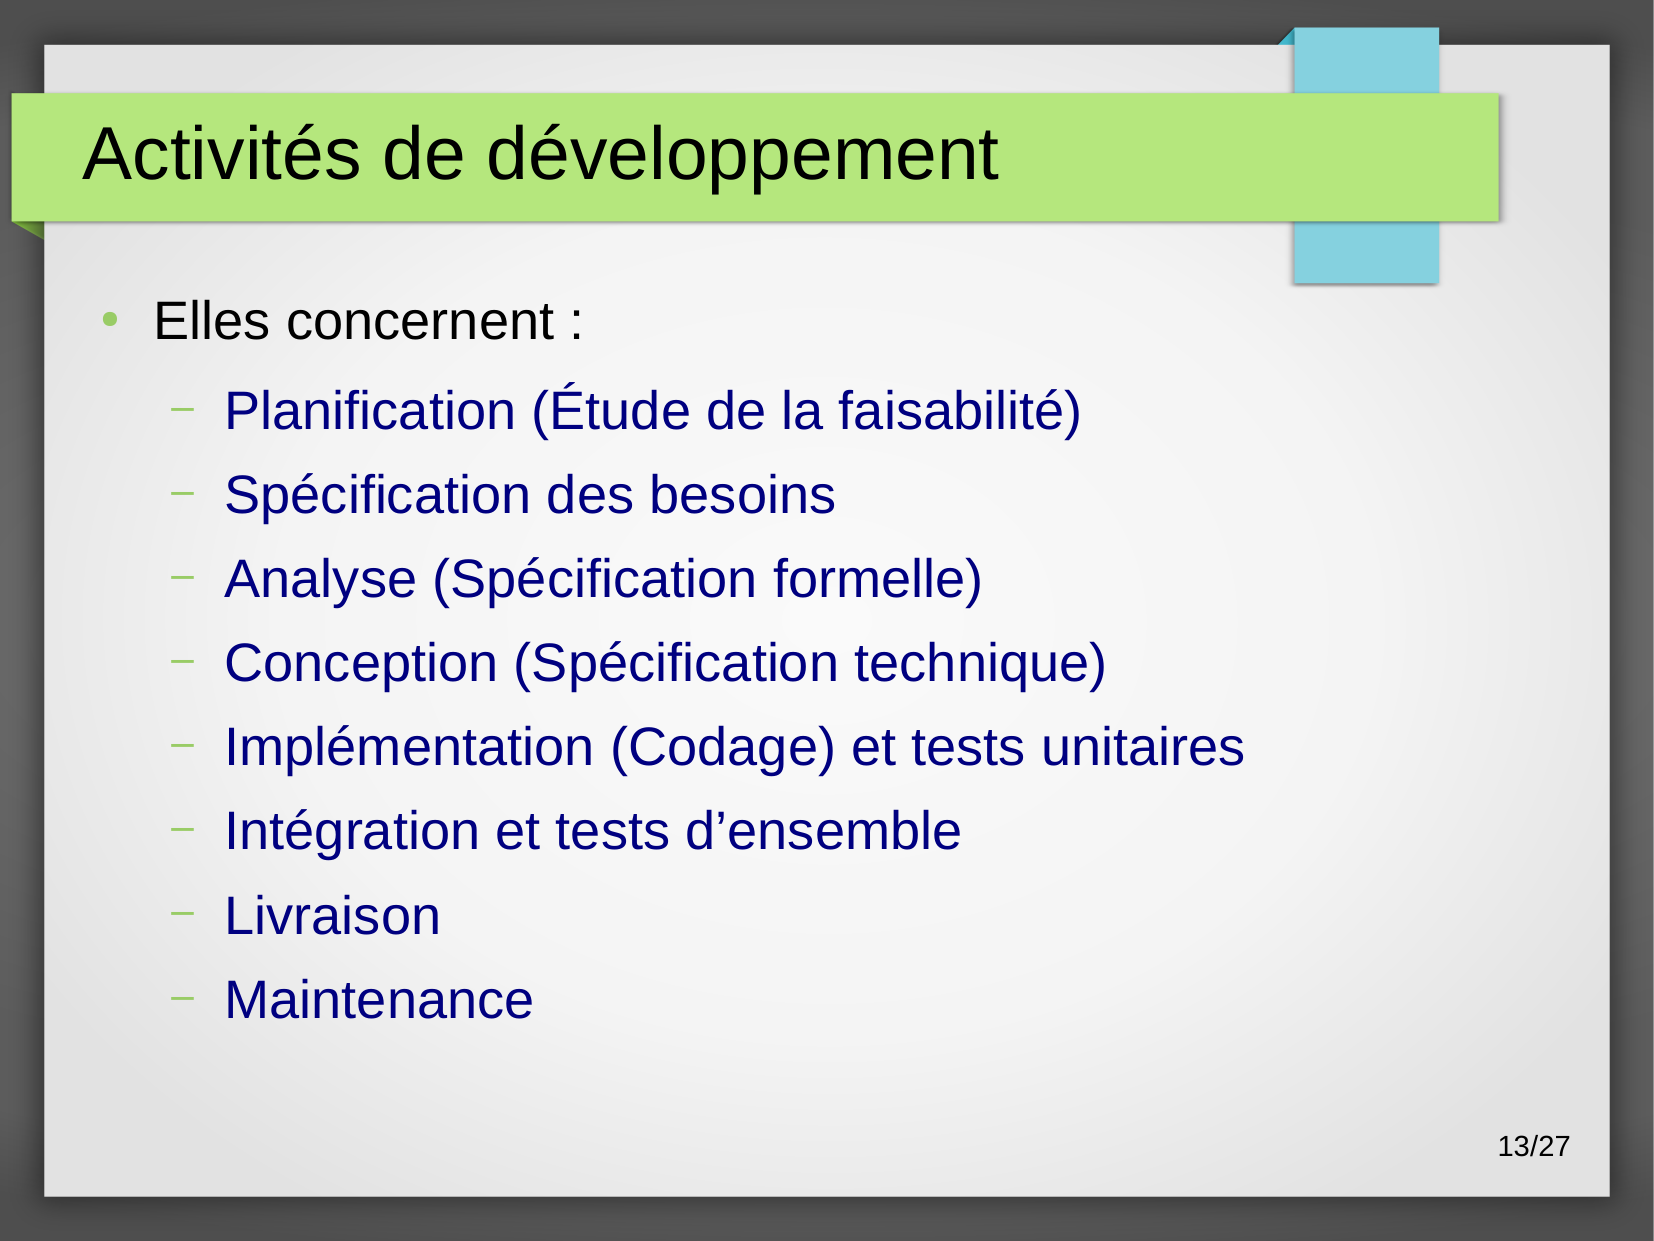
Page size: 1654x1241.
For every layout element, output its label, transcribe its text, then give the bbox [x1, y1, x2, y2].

title Activités de développement [82, 94, 1264, 213]
picture [0, 0, 1654, 1241]
list Elles concernent : Planification (Étude de la faisabilité) Spécification des besoins Analyse (Spécification formelle) Conception (Spécification technique) Implémentation (Codage) et tests unitaires Intégration et tests d’ensemble Livraison Maintenance [82, 290, 1571, 1076]
